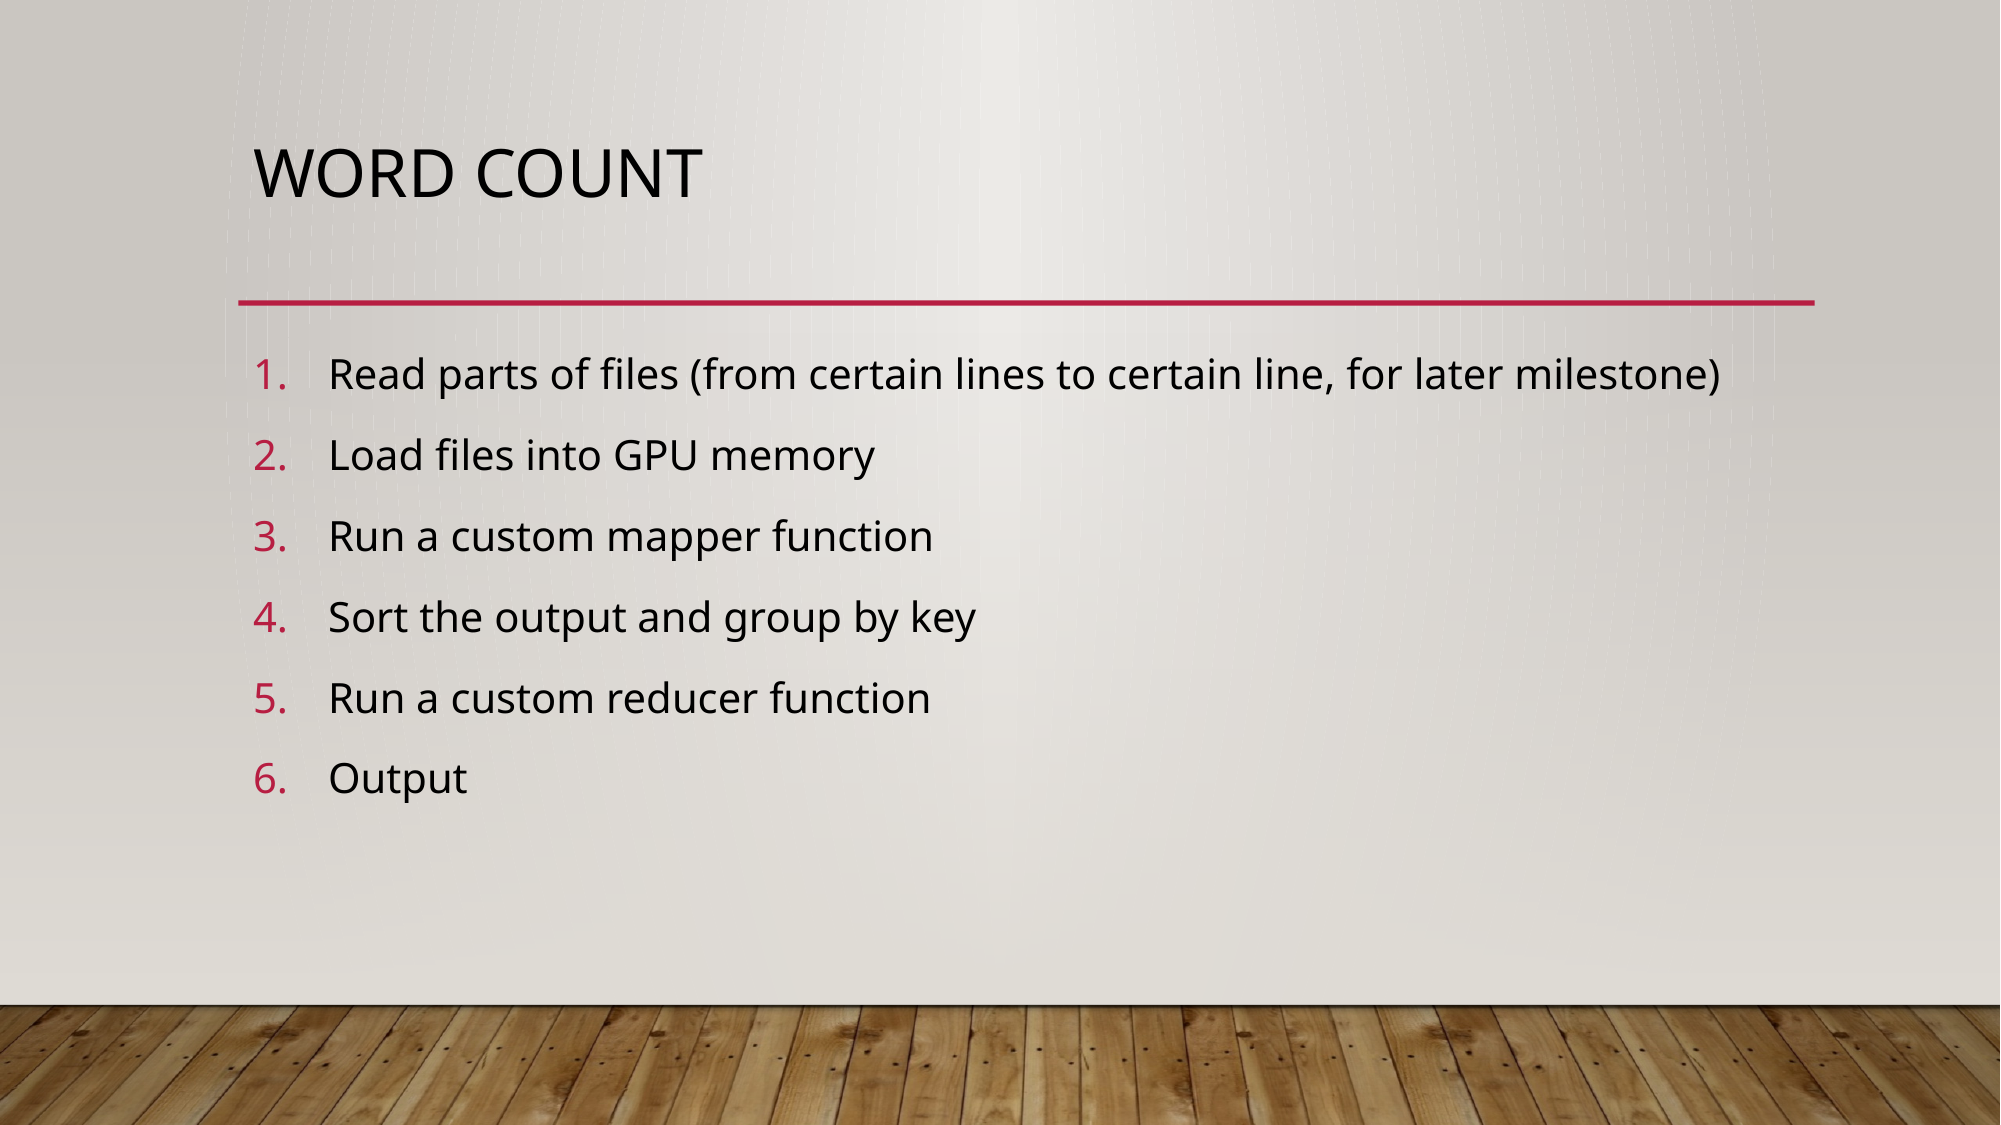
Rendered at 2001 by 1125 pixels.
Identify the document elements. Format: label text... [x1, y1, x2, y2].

picture [0, 1005, 2000, 1125]
list Read parts of files (from certain lines to certain line, for later milestone) Load files into GPU memory Run a custom mapper function Sort the output and group by key Run a custom reducer function Output [238, 330, 1814, 897]
title Word Count [238, 131, 1814, 305]
